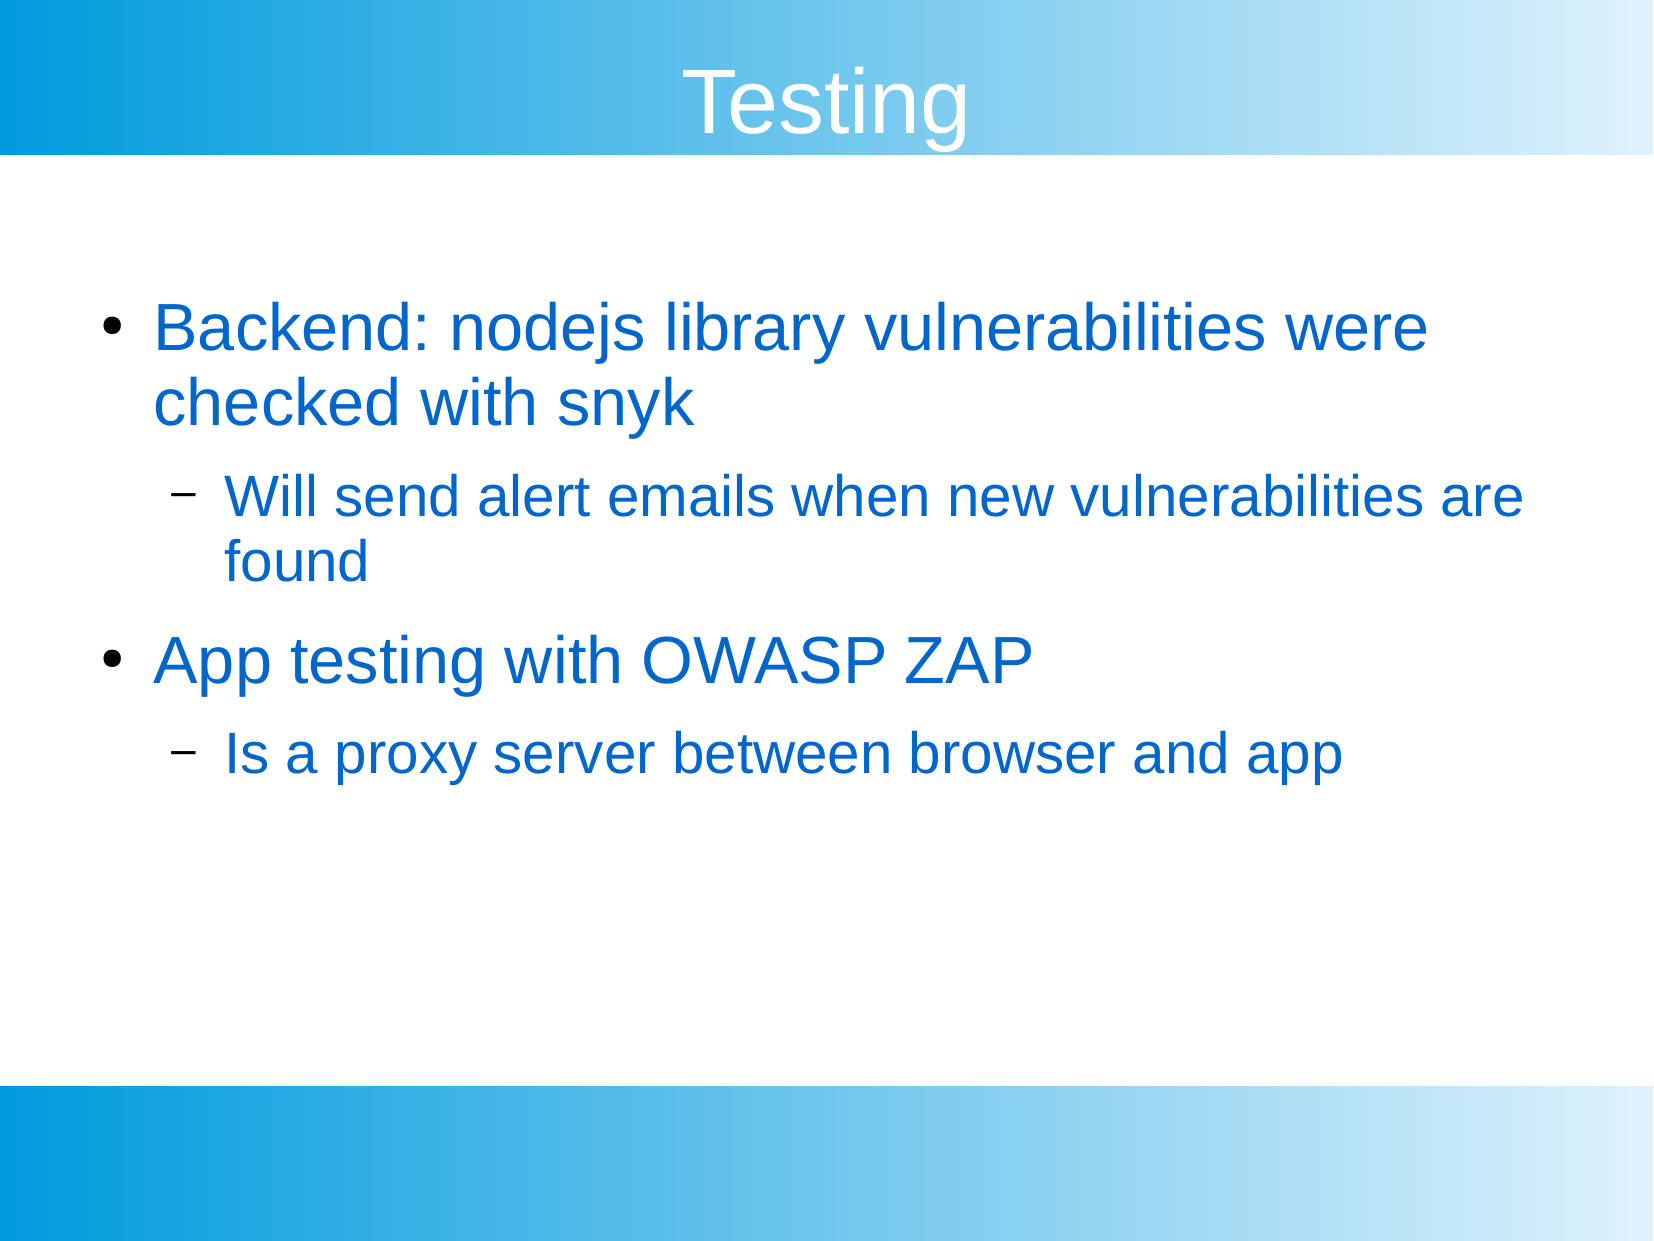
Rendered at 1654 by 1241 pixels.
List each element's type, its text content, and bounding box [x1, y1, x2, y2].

title Testing [82, 49, 1571, 155]
list Backend: nodejs library vulnerabilities were checked with snyk Will send alert emails when new vulnerabilities are found App testing with OWASP ZAP Is a proxy server between browser and app [82, 290, 1571, 1010]
